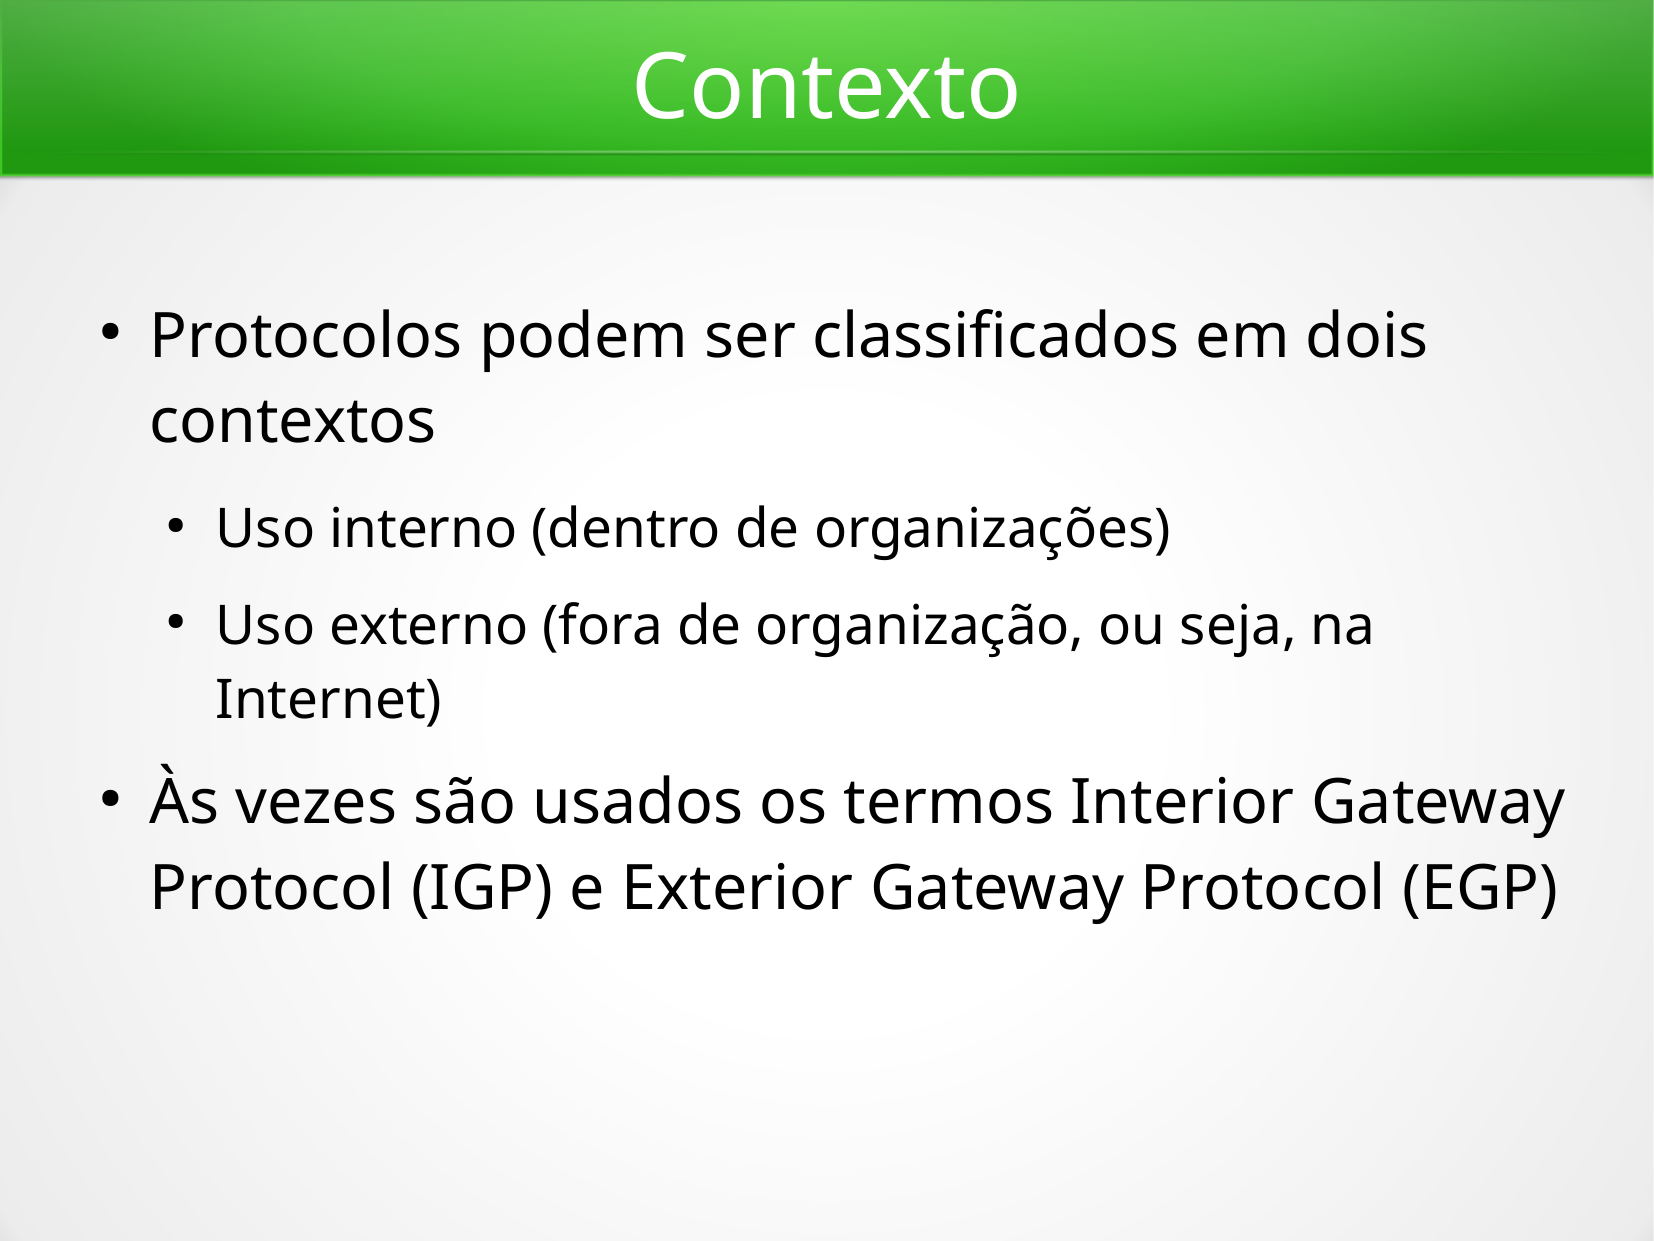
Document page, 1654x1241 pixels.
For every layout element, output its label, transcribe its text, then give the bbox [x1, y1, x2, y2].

list Protocolos podem ser classificados em dois contextos Uso interno (dentro de organizações) Uso externo (fora de organização, ou seja, na Internet) Às vezes são usados os termos Interior Gateway Protocol (IGP) e Exterior Gateway Protocol (EGP) [82, 290, 1571, 1010]
title Contexto [82, 11, 1571, 154]
picture [0, 0, 1654, 1241]
